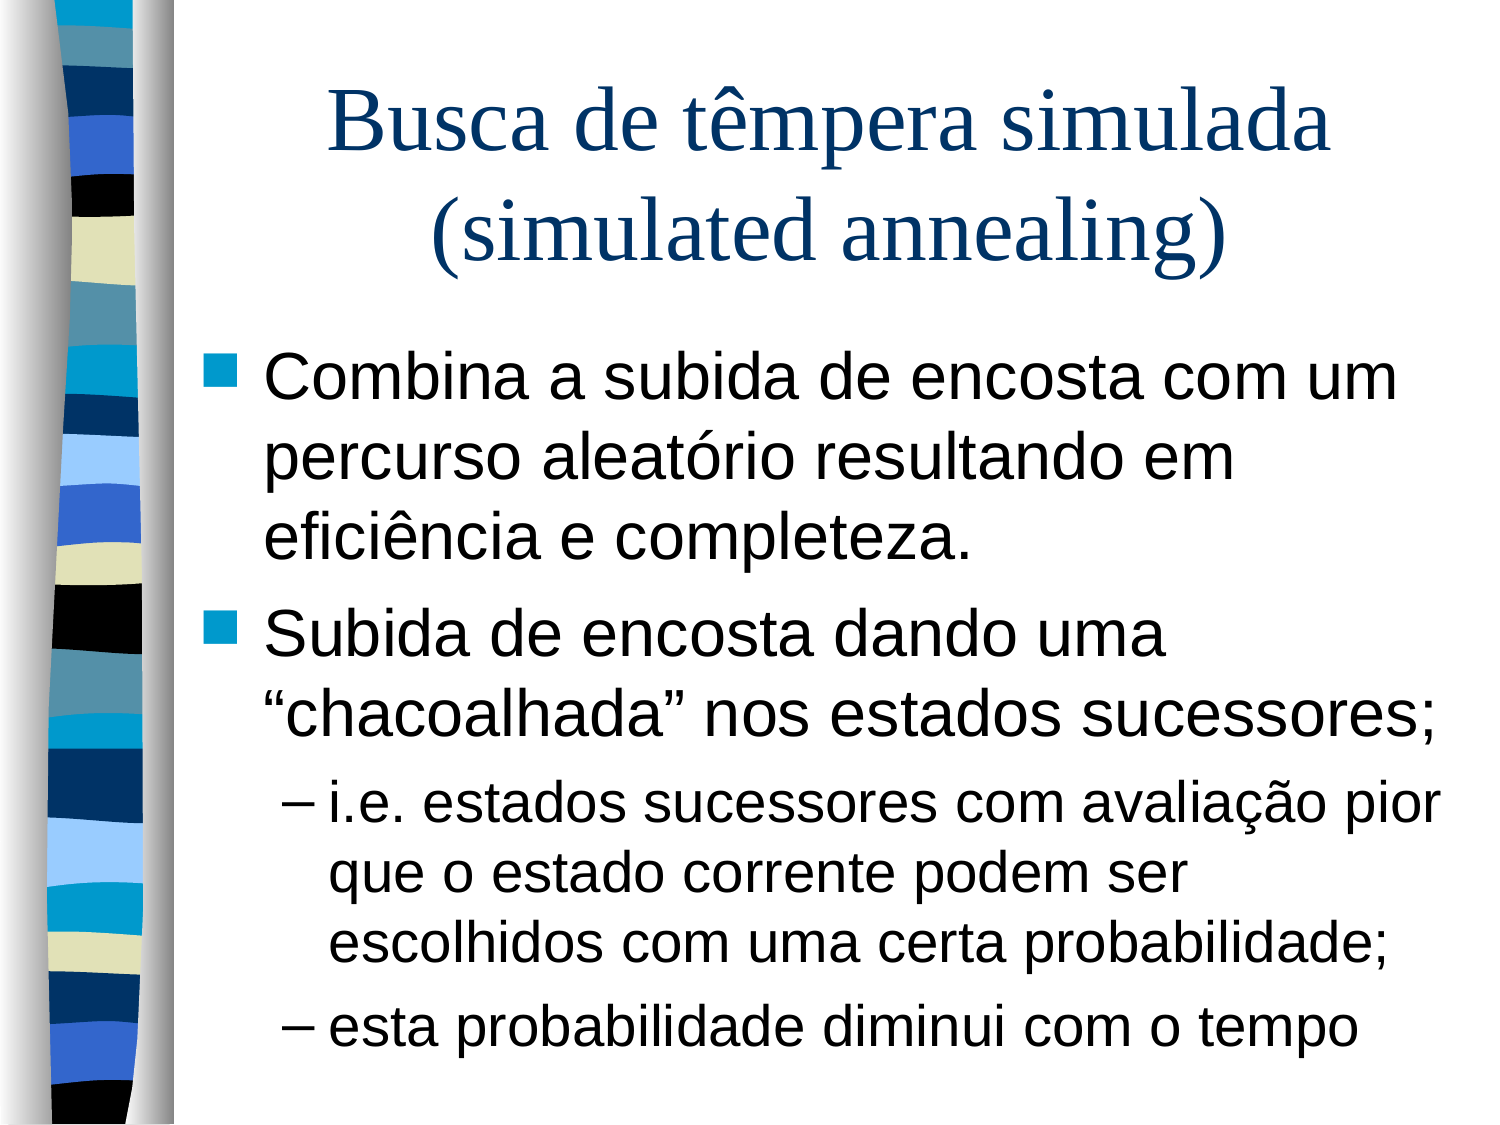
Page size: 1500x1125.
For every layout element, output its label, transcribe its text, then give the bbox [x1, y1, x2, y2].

title Busca de têmpera simulada (simulated annealing) [192, 51, 1468, 287]
list Combina a subida de encosta com um percurso aleatório resultando em eficiência e completeza. Subida de encosta dando uma “chacoalhada” nos estados sucessores; i.e. estados sucessores com avaliação pior que o estado corrente podem ser escolhidos com uma certa probabilidade; esta probabilidade diminui com o tempo [192, 324, 1468, 1088]
